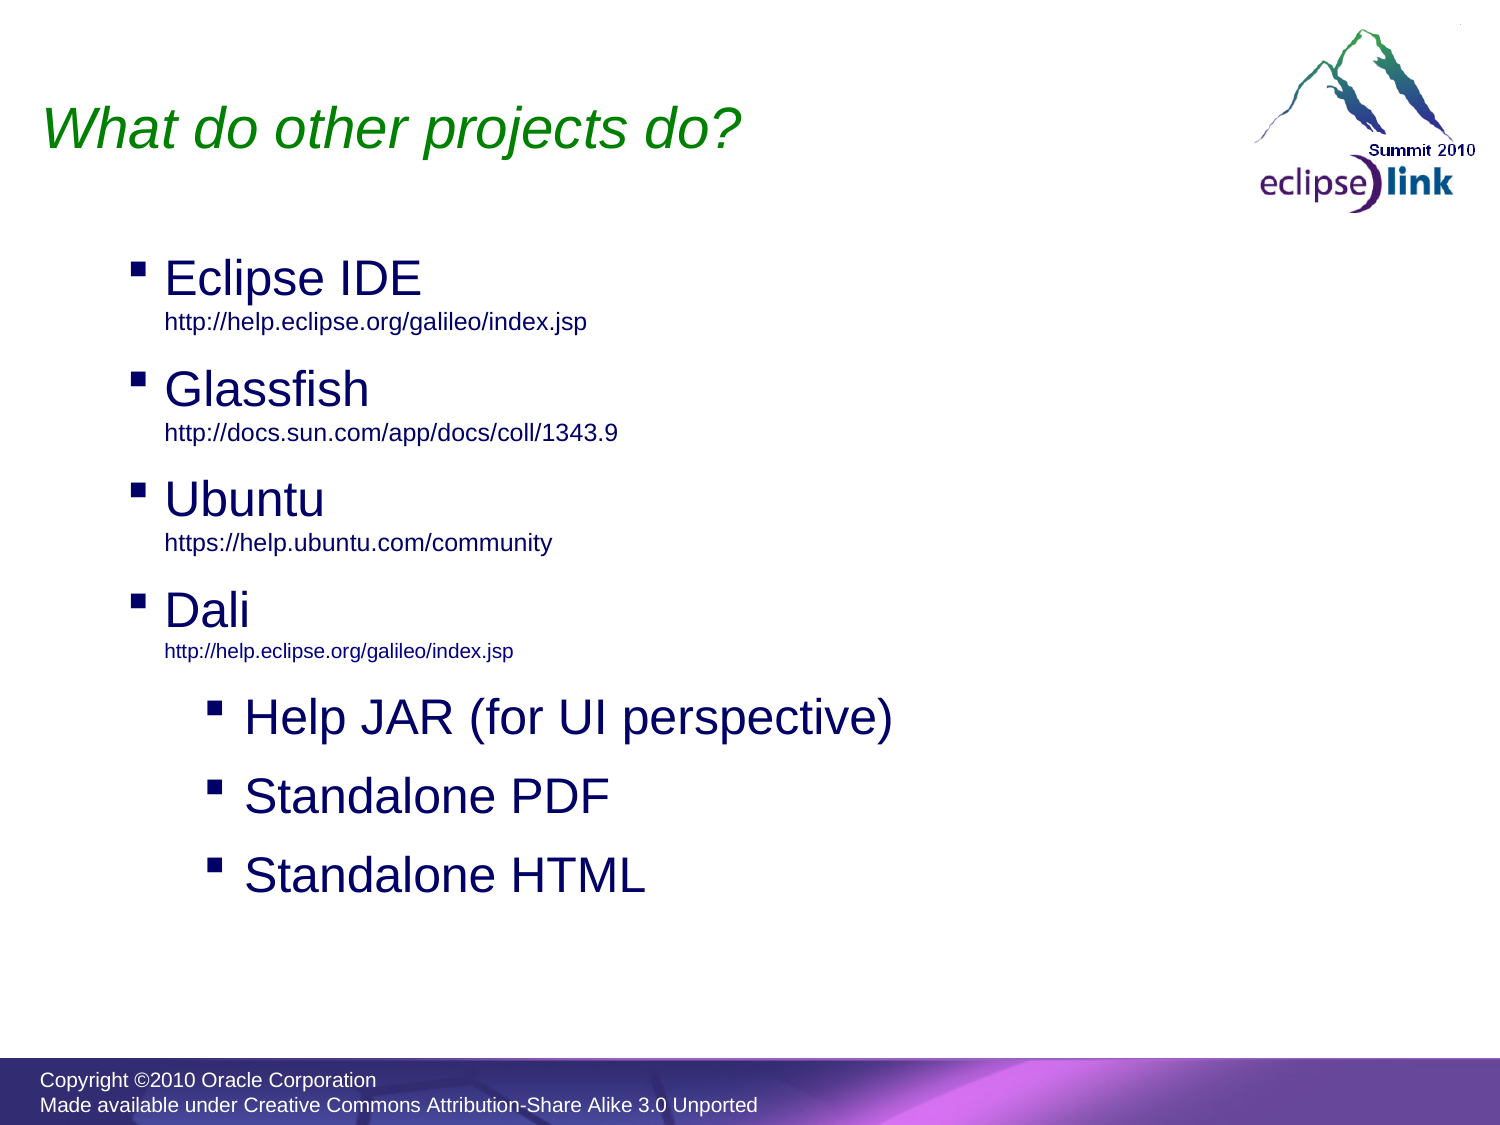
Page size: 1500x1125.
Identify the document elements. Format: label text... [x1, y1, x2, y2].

picture [1250, 24, 1478, 215]
picture [0, 1058, 1500, 1125]
title What do other projects do? [26, 90, 1223, 173]
list Eclipse IDE http://help.eclipse.org/galileo/index.jsp Glassfish http://docs.sun.com/app/docs/coll/1343.9 Ubuntu https://help.ubuntu.com/community Dali http://help.eclipse.org/galileo/index.jsp Help JAR (for UI perspective) Standalone PDF Standalone HTML [112, 237, 1388, 1021]
